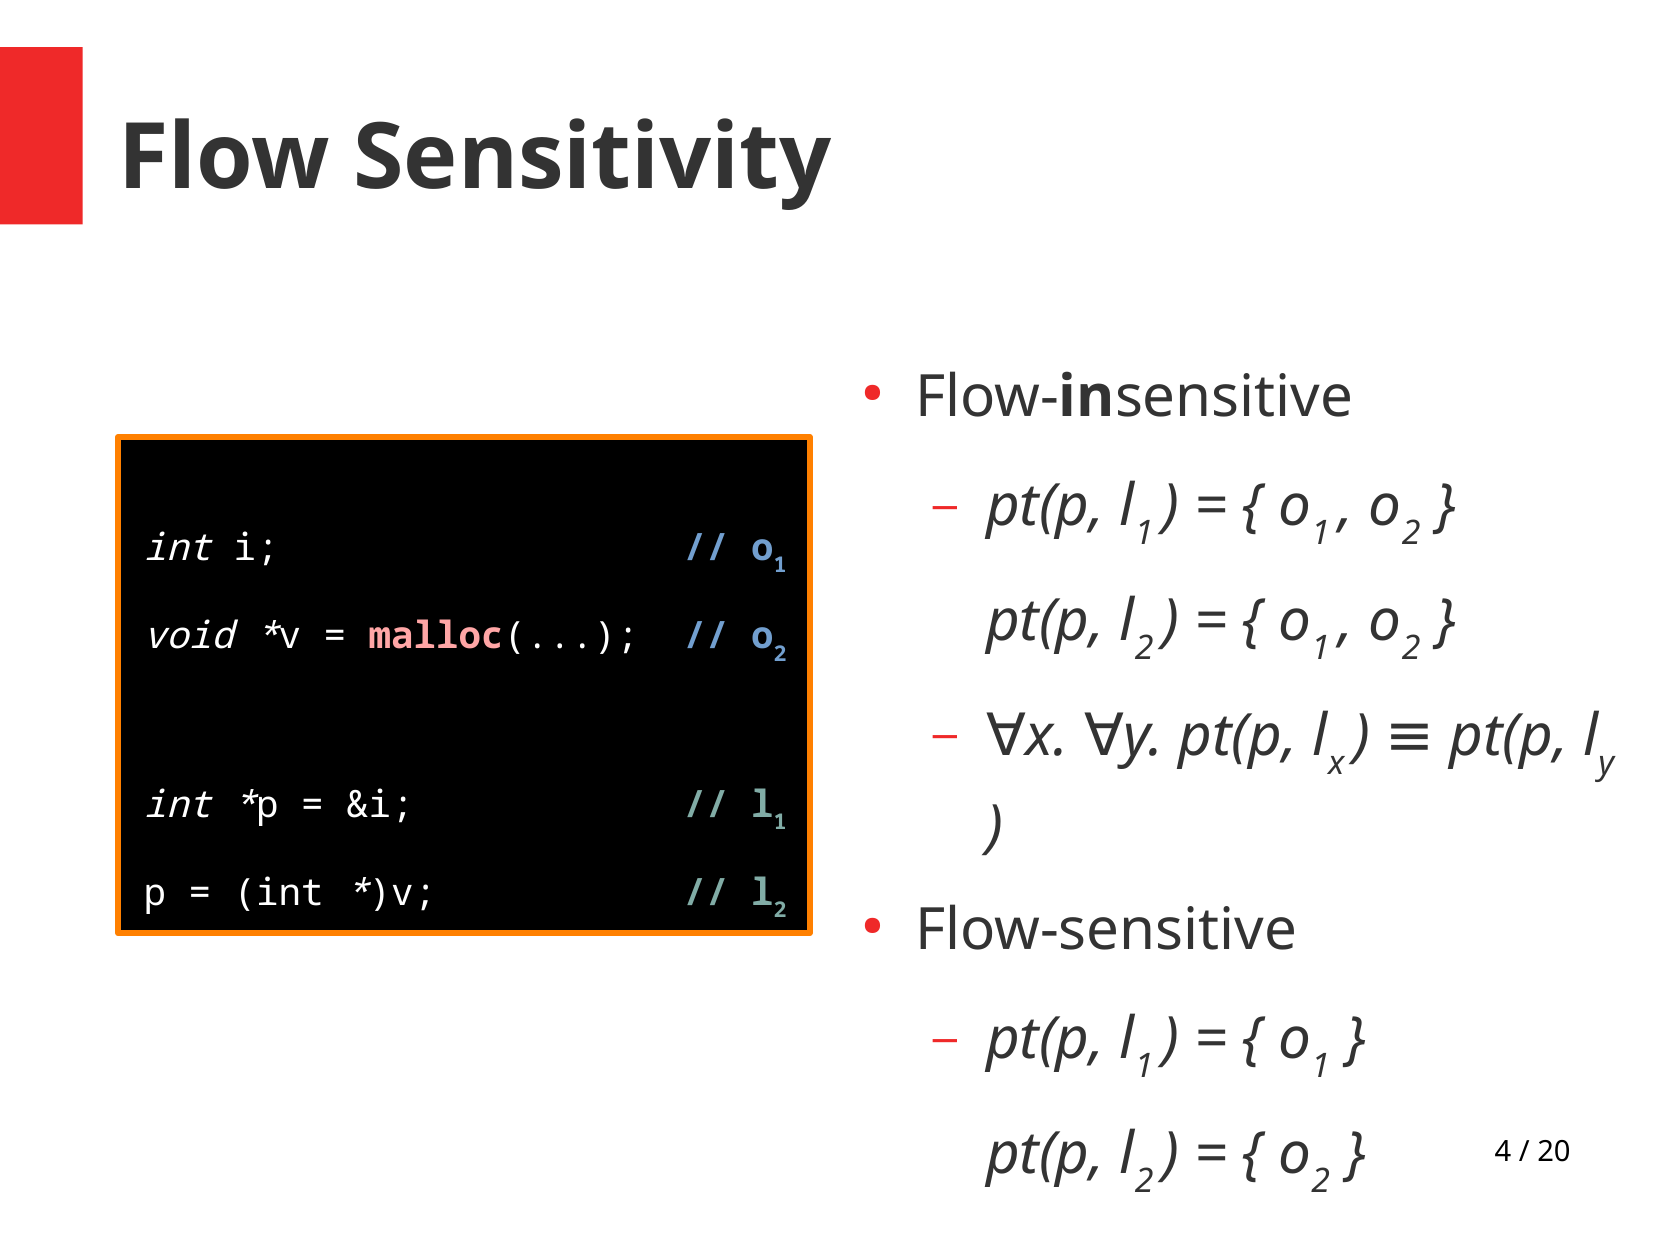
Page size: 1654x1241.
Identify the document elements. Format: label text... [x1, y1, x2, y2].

list int i; // o1 void *v = malloc(...); // o2 int *p = &i; // l1 p = (int *)v; // l2 [118, 437, 810, 934]
list Flow-insensitive pt(p, l1 ) = { o1 , o2 } pt(p, l2 ) = { o1 , o2 } ∀x. ∀y. pt(p, lx ) ≡ pt(p, ly ) Flow-sensitive pt(p, l1 ) = { o1 } pt(p, l2 ) = { o2 } [844, 354, 1616, 1074]
title Flow Sensitivity [118, 49, 1571, 257]
